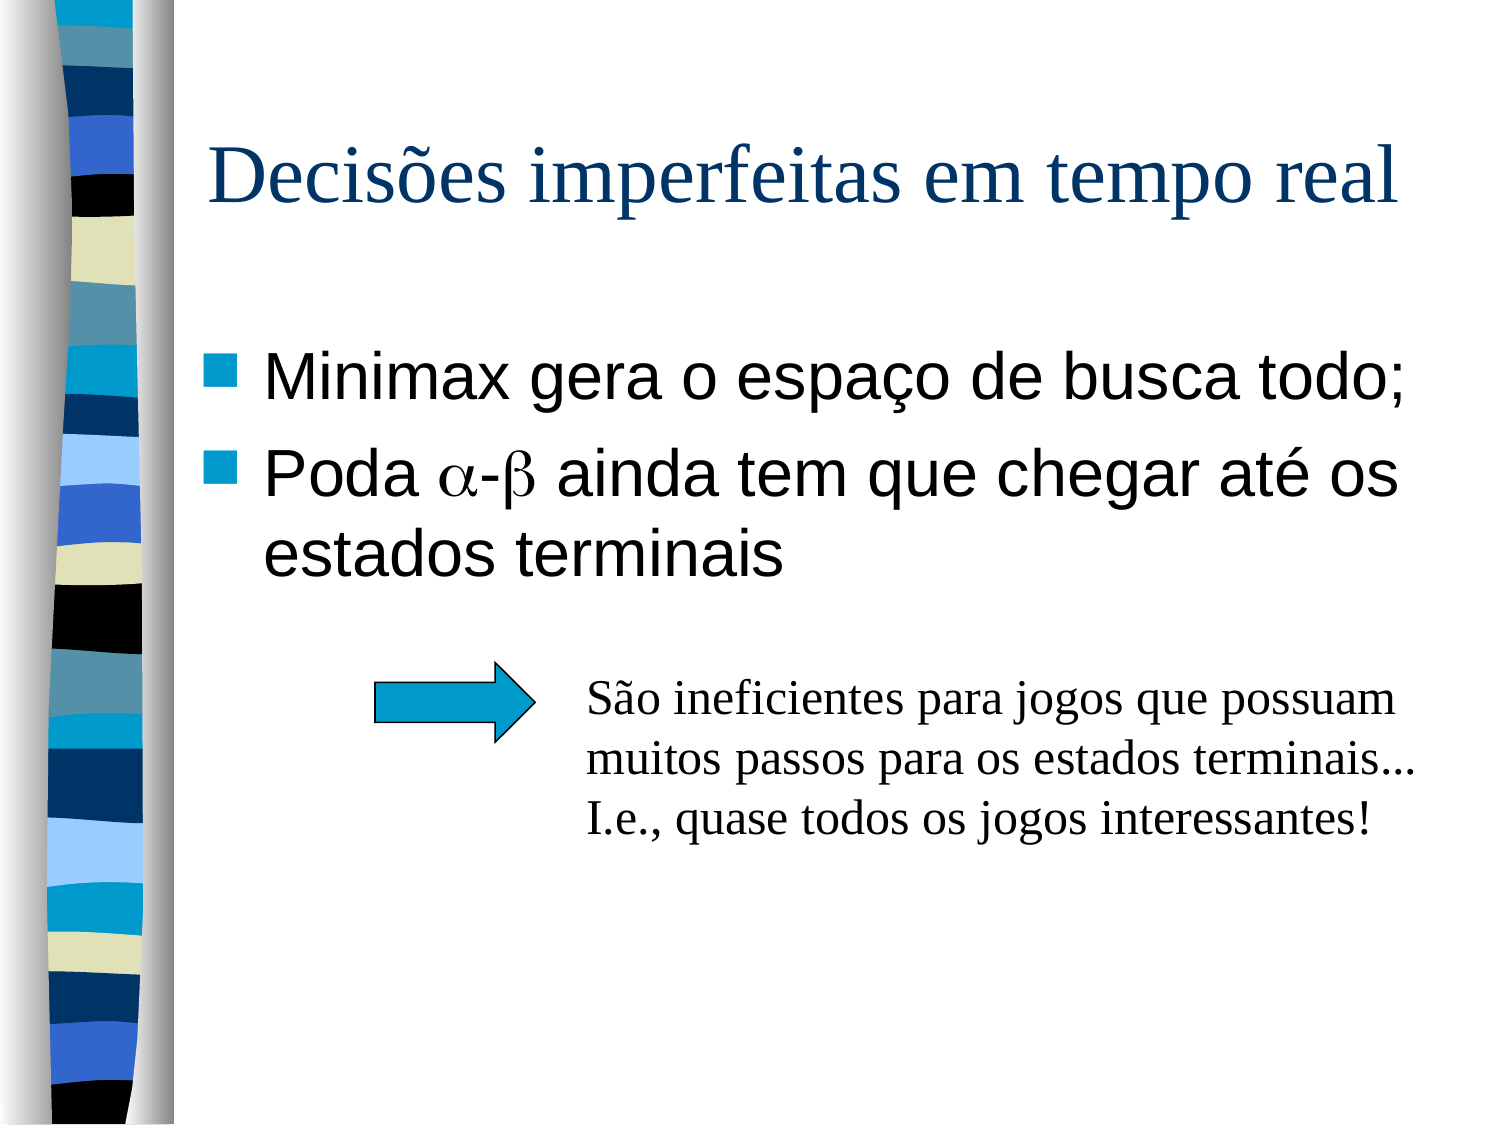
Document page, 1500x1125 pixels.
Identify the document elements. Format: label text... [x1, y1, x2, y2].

title Decisões imperfeitas em tempo real [192, 74, 1468, 263]
text_box [375, 662, 536, 743]
list Minimax gera o espaço de busca todo; Poda - ainda tem que chegar até os estados terminais [192, 324, 1468, 613]
text_box São ineficientes para jogos que possuam muitos passos para os estados terminais... I.e., quase todos os jogos interessantes! [571, 656, 1434, 853]
